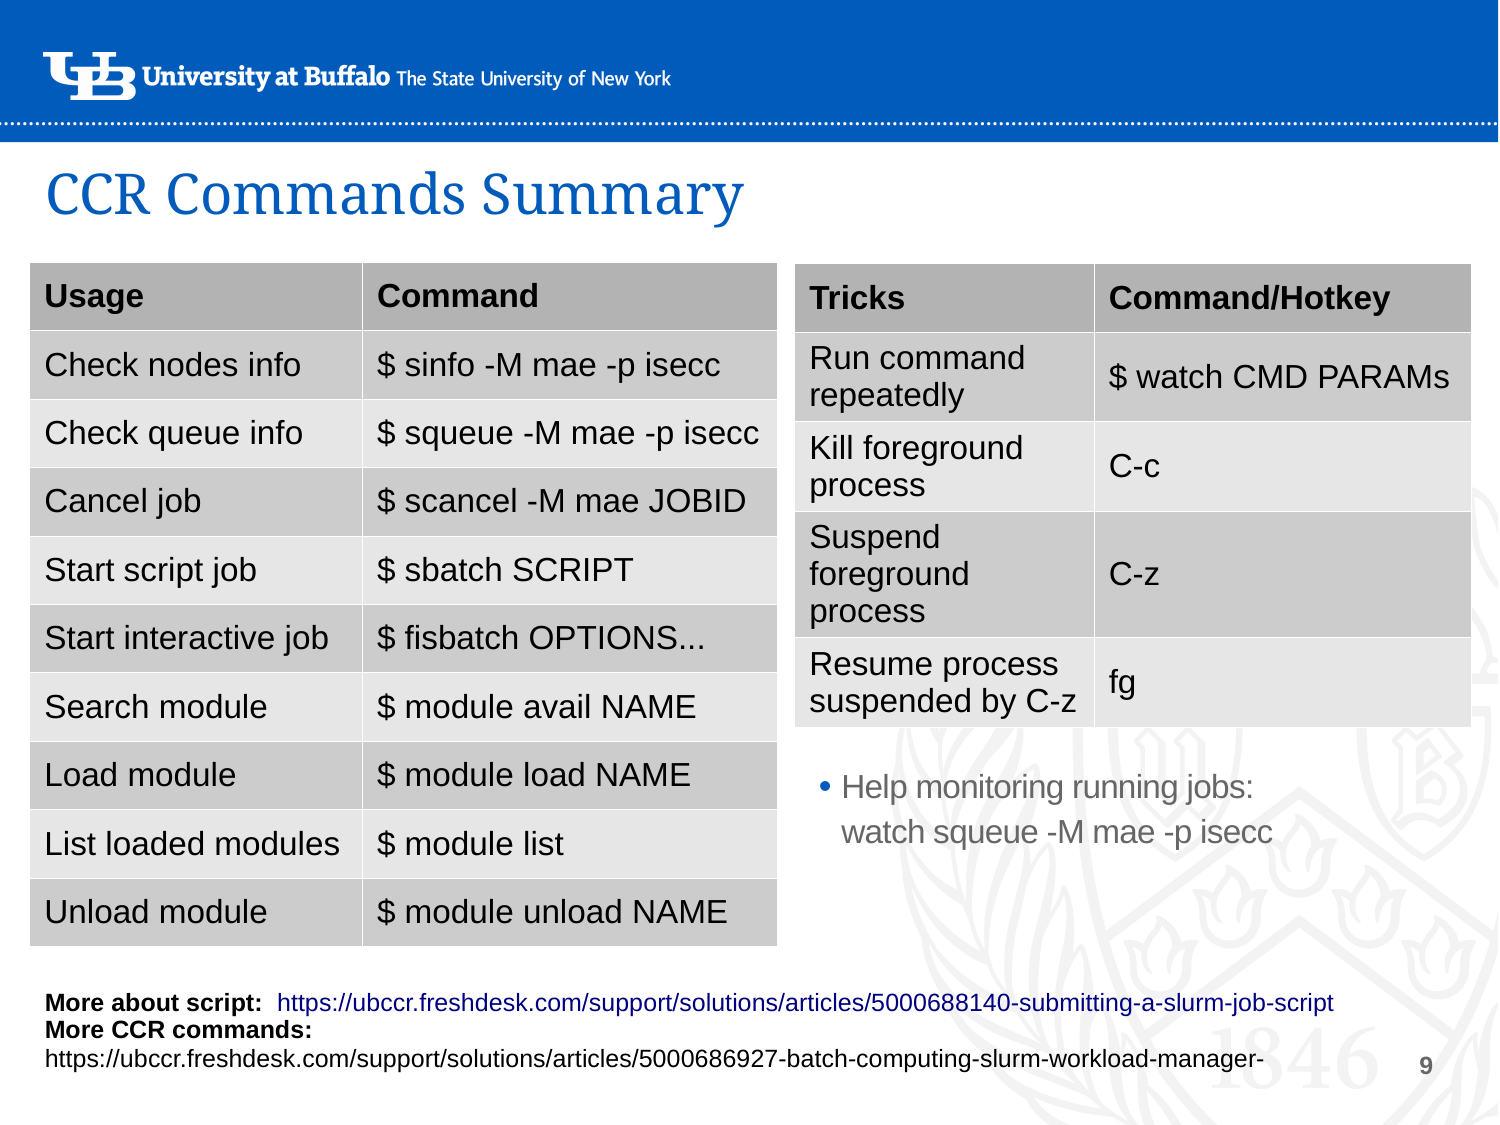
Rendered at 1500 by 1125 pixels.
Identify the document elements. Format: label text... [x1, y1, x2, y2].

table_cell Suspend foreground process [795, 512, 1094, 637]
table_cell $ squeue -M mae -p isecc [363, 400, 777, 467]
table_cell $ module list [363, 810, 777, 878]
picture [0, 0, 1499, 1125]
table_header Usage [30, 263, 362, 330]
table_cell Start interactive job [30, 605, 362, 672]
table_cell Kill foreground process [795, 422, 1094, 511]
table_cell Cancel job [30, 468, 362, 536]
table_cell $ module unload NAME [363, 879, 777, 946]
table_cell Load module [30, 742, 362, 809]
table_header Command [363, 263, 777, 330]
table_cell $ module avail NAME [363, 673, 777, 741]
table_cell $ fisbatch OPTIONS... [363, 605, 777, 672]
table_cell Check queue info [30, 400, 362, 467]
list Help monitoring running jobs: watch squeue -M mae -p isecc [789, 765, 1347, 871]
table_cell Run command repeatedly [795, 333, 1094, 421]
title CCR Commands Summary [30, 153, 841, 233]
table_cell C-c [1095, 422, 1471, 511]
table_cell Unload module [30, 879, 362, 946]
table_cell fg [1095, 638, 1471, 727]
table_cell Resume process suspended by C-z [795, 638, 1094, 727]
table_header Tricks [795, 264, 1094, 332]
table_cell Check nodes info [30, 331, 362, 399]
table_cell List loaded modules [30, 810, 362, 878]
table_header Command/Hotkey [1095, 264, 1471, 332]
table_cell C-z [1095, 512, 1471, 637]
table_cell $ scancel -M mae JOBID [363, 468, 777, 536]
table_cell Search module [30, 673, 362, 741]
table_cell $ sinfo -M mae -p isecc [363, 331, 777, 399]
text_box More about script: https://ubccr.freshdesk.com/support/solutions/articles/5000688140-submitting-a-slurm-job-script More CCR commands: https://ubccr.freshdesk.com/support/solutions/articles/5000686927-batch-computing-slurm-workload-manager- [30, 980, 1426, 1086]
table_cell Start script job [30, 537, 362, 604]
table_cell $ sbatch SCRIPT [363, 537, 777, 604]
table_cell $ watch CMD PARAMs [1095, 333, 1471, 421]
table_cell $ module load NAME [363, 742, 777, 809]
